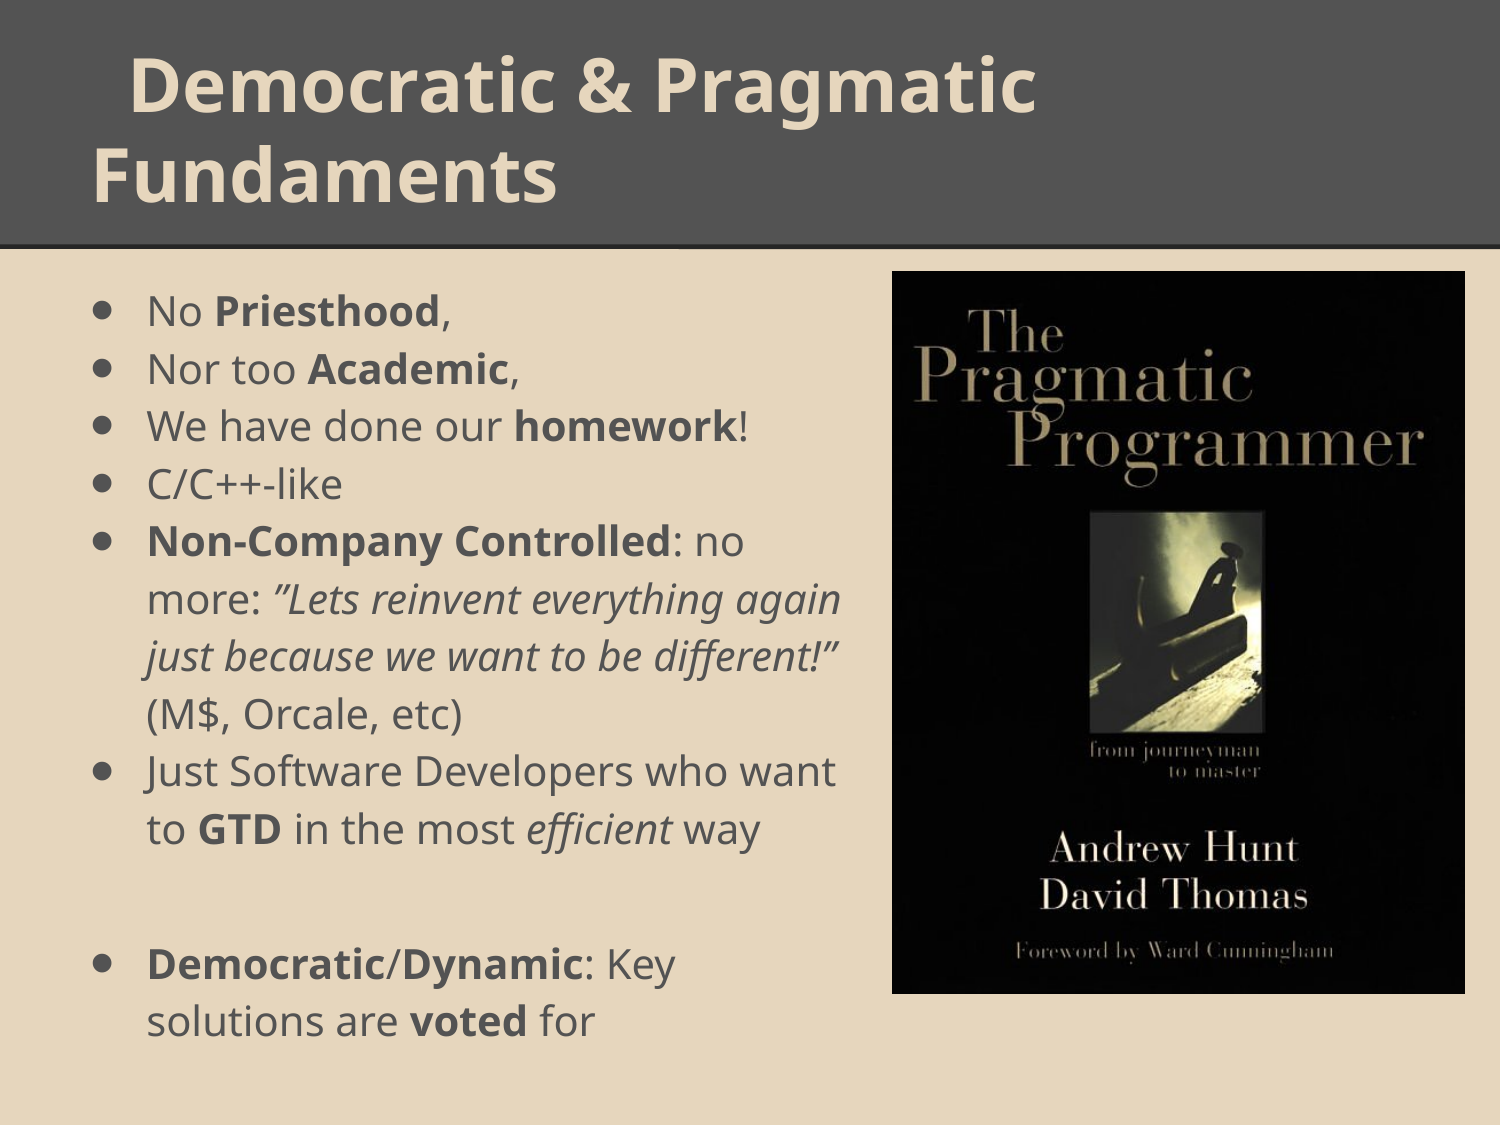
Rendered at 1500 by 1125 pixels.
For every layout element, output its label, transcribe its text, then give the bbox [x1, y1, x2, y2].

title Democratic & Pragmatic Fundaments [75, 45, 1425, 233]
picture [892, 271, 1465, 994]
list No Priesthood, Nor too Academic, We have done our homework! C/C++-like Non-Company Controlled: no more: ”Lets reinvent everything again just because we want to be different!” (M$, Orcale, etc) Just Software Developers who want to GTD in the most efficient way Democratic/Dynamic: Key solutions are voted for [75, 262, 863, 1078]
